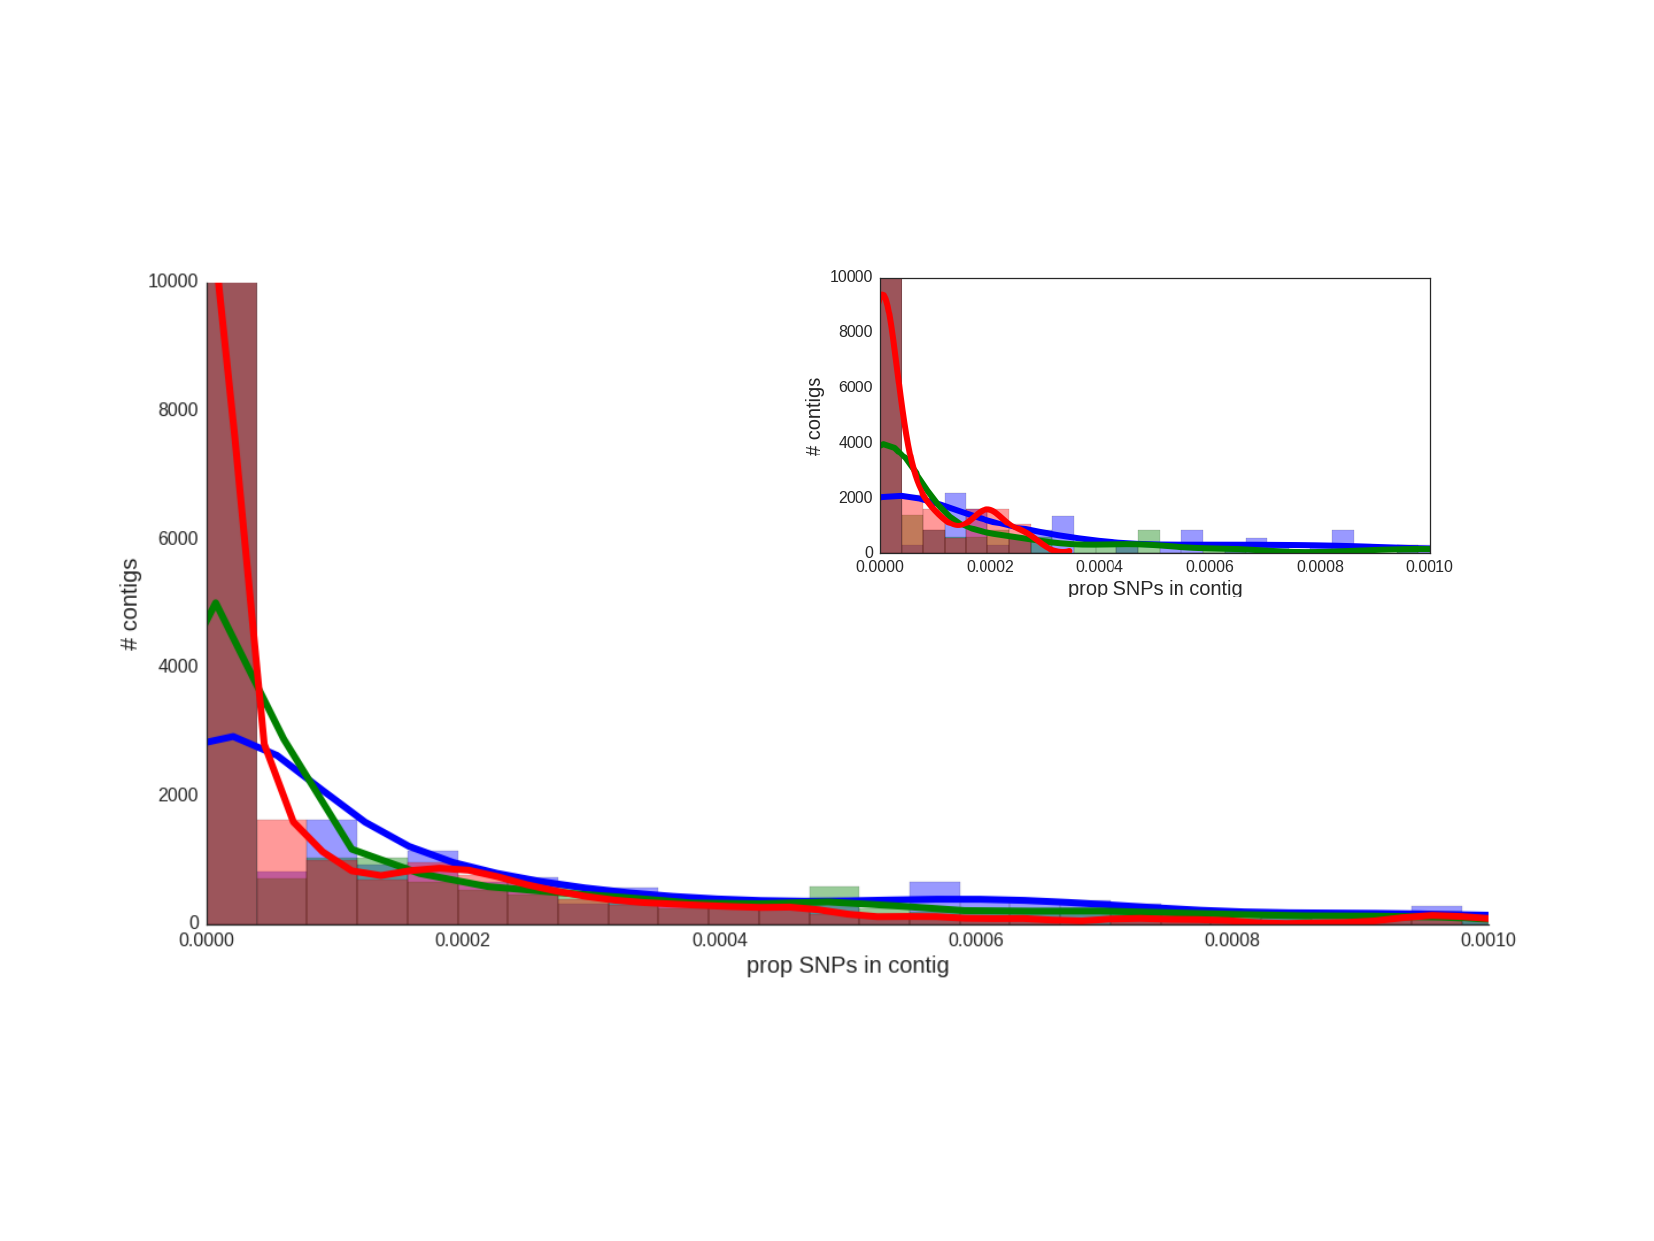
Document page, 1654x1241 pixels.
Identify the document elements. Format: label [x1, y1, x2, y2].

picture [0, 200, 1654, 1028]
